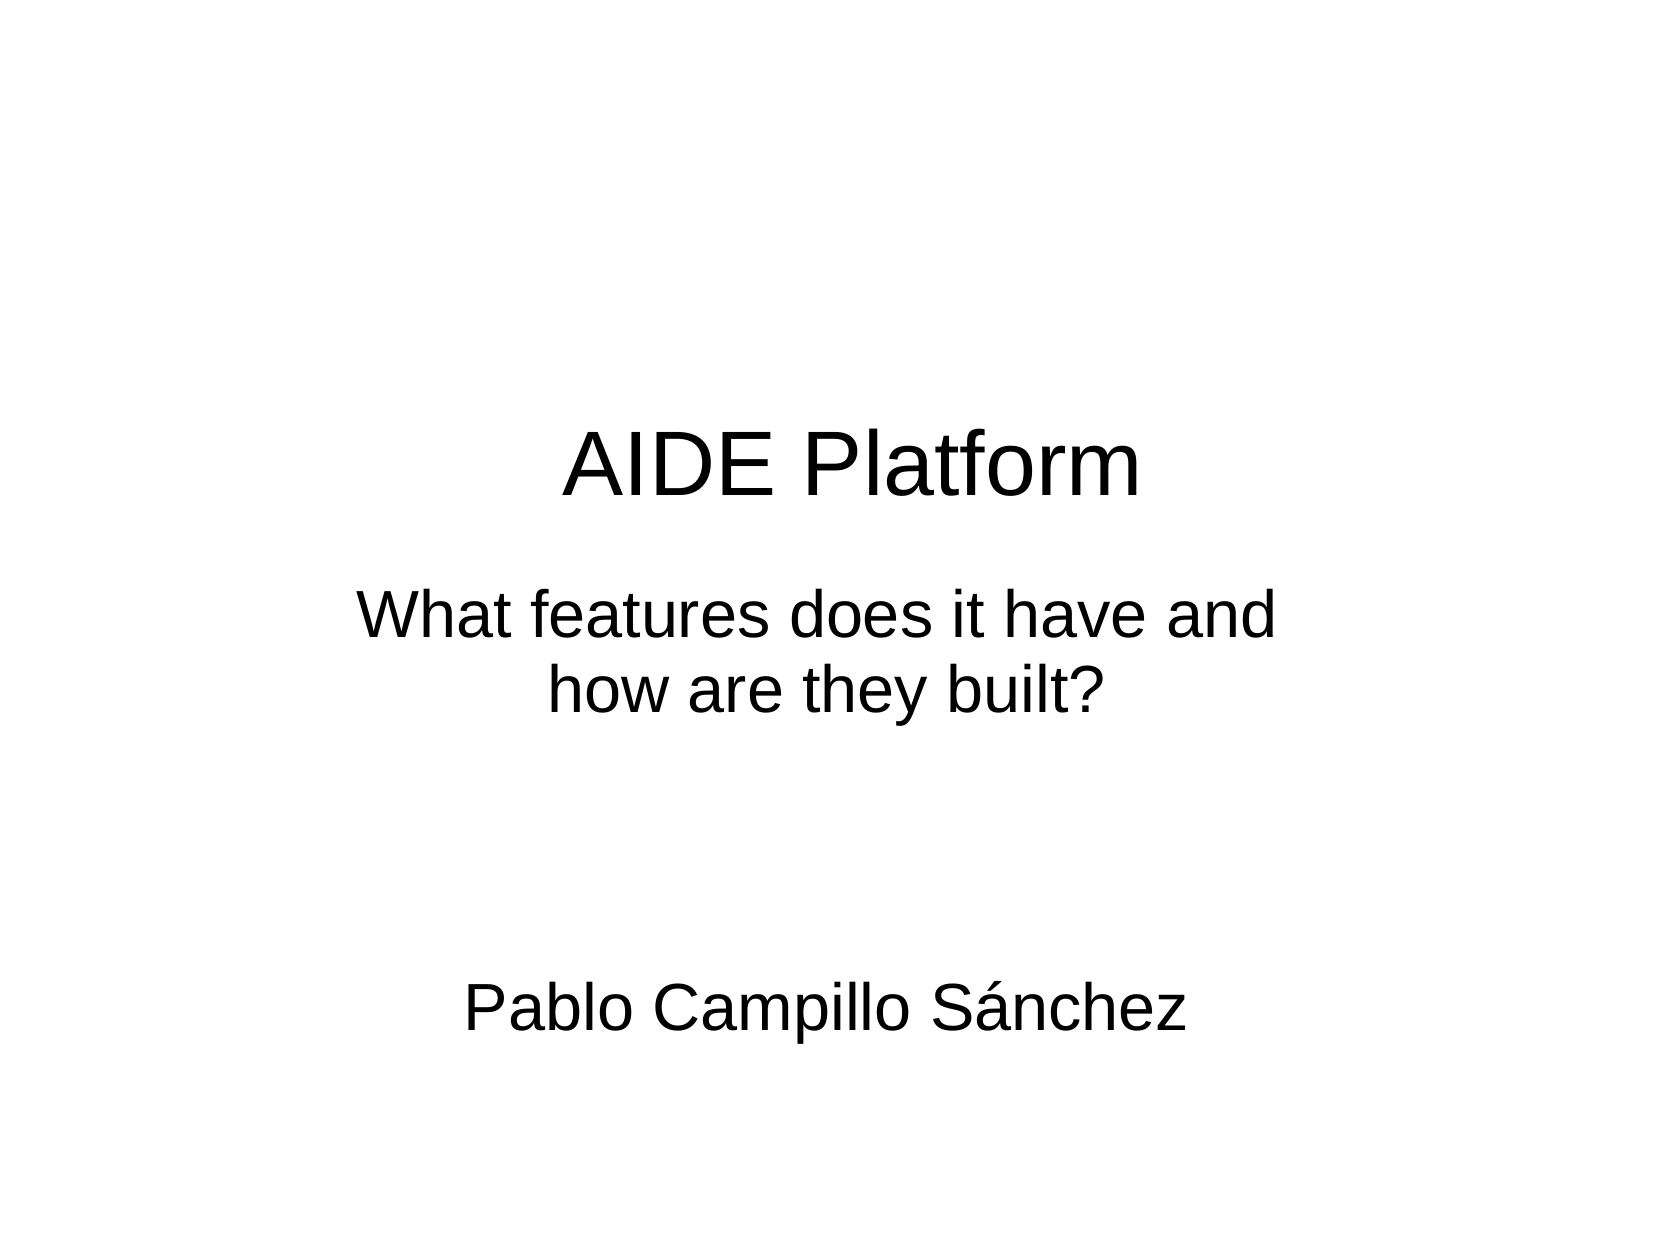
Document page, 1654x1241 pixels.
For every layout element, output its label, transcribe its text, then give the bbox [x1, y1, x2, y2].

title AIDE Platform [109, 360, 1598, 568]
text_box Pablo Campillo Sánchez [82, 945, 1571, 1070]
subtitle What features does it have and how are they built? [82, 576, 1571, 727]
